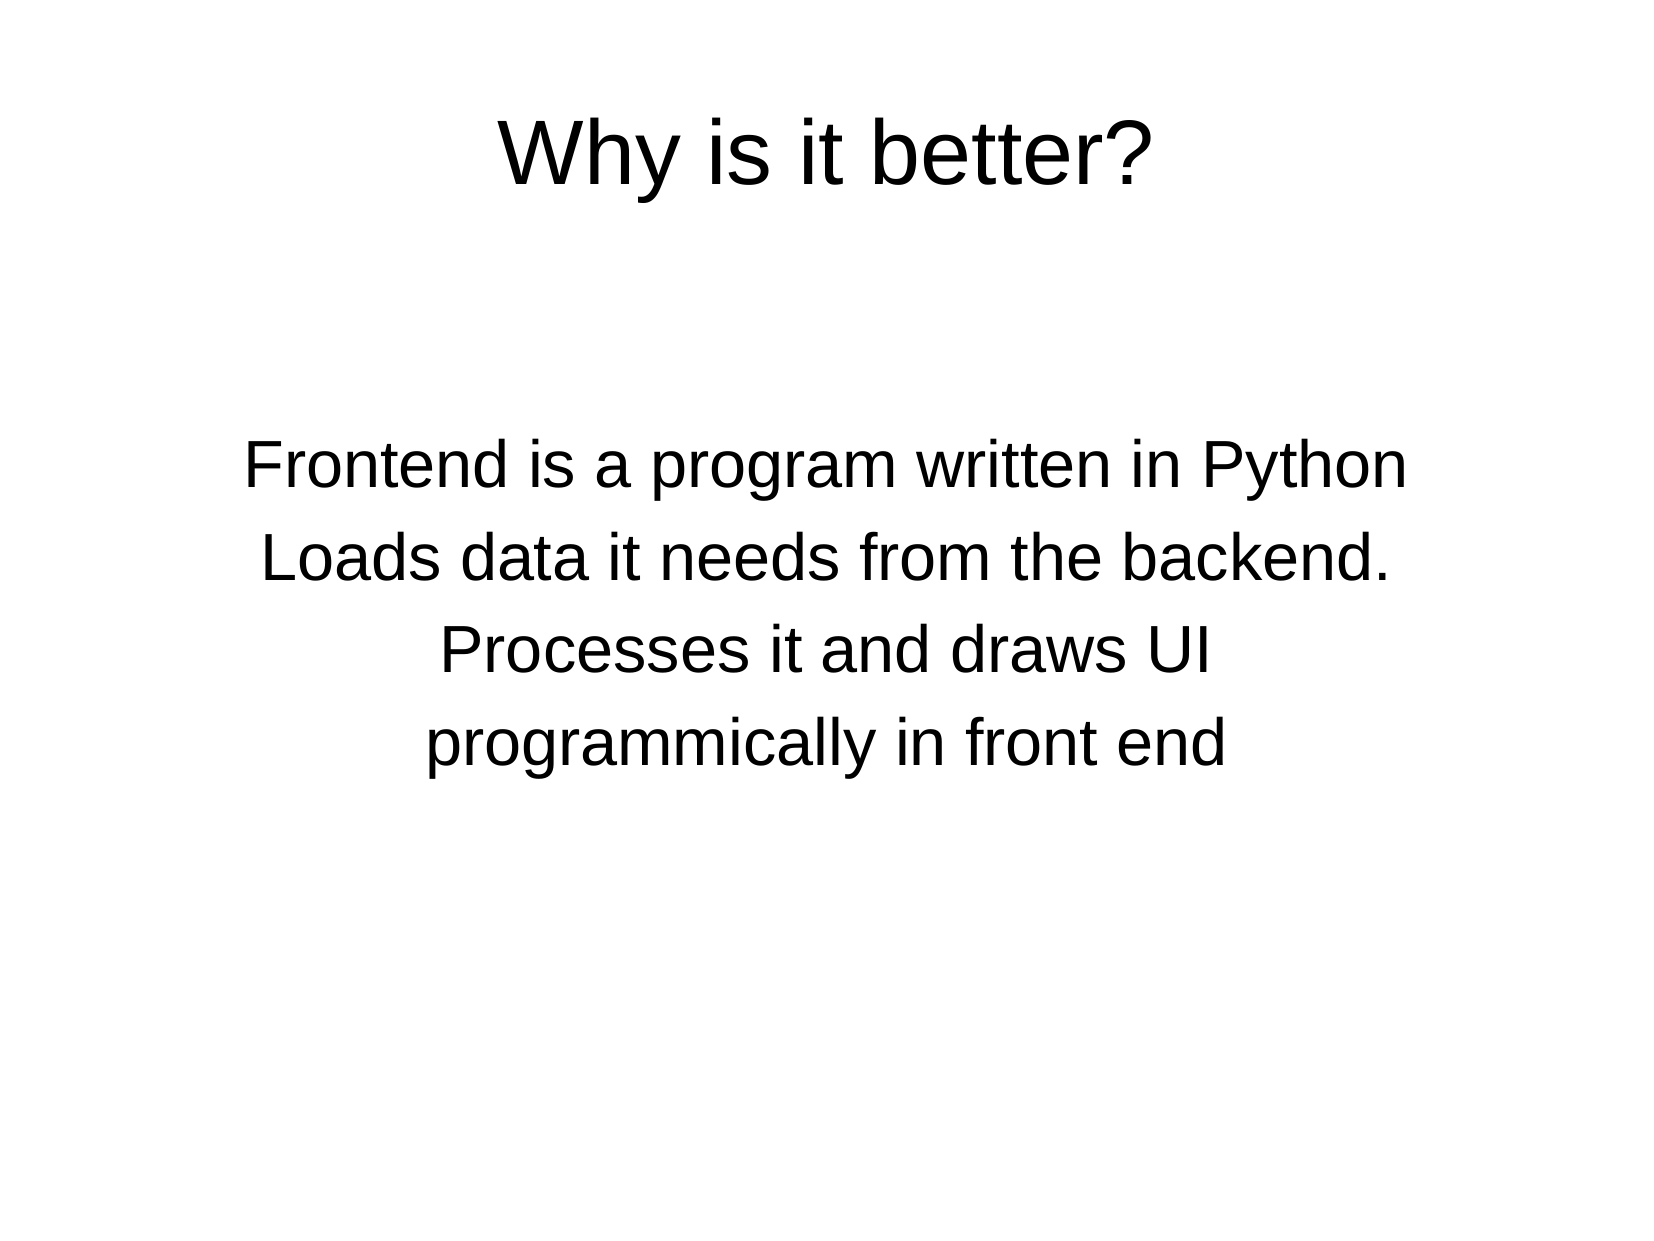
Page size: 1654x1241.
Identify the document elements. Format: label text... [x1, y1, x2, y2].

title Why is it better? [82, 49, 1571, 257]
subtitle Frontend is a program written in Python Loads data it needs from the backend. Processes it and draws UI programmically in front end [82, 290, 1571, 1010]
